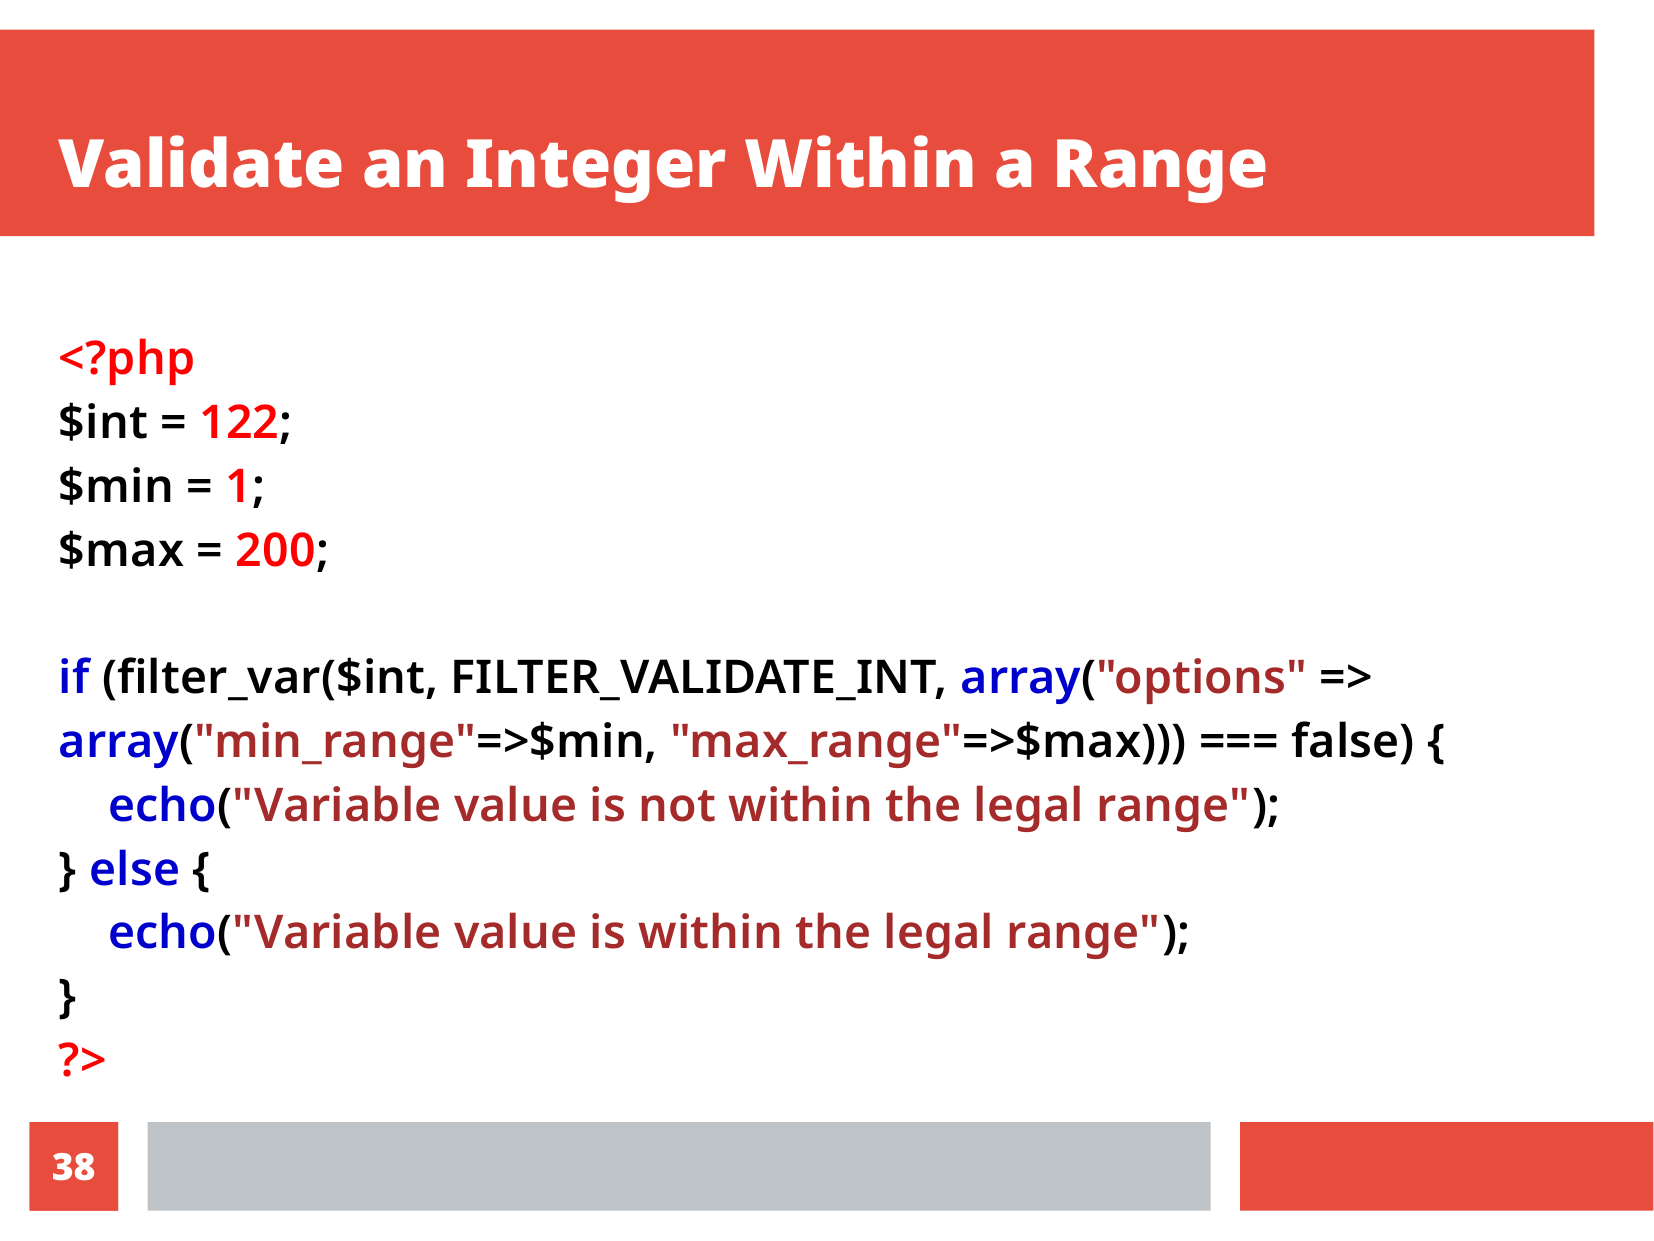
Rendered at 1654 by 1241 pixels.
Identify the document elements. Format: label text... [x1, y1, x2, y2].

list <?php $int = 122; $min = 1; $max = 200; if (filter_var($int, FILTER_VALIDATE_INT, array("options" => array("min_range"=>$min, "max_range"=>$max))) === false) { echo("Variable value is not within the legal range"); } else { echo("Variable value is within the legal range"); } ?> [59, 324, 1565, 1093]
title Validate an Integer Within a Range [59, 59, 1595, 207]
